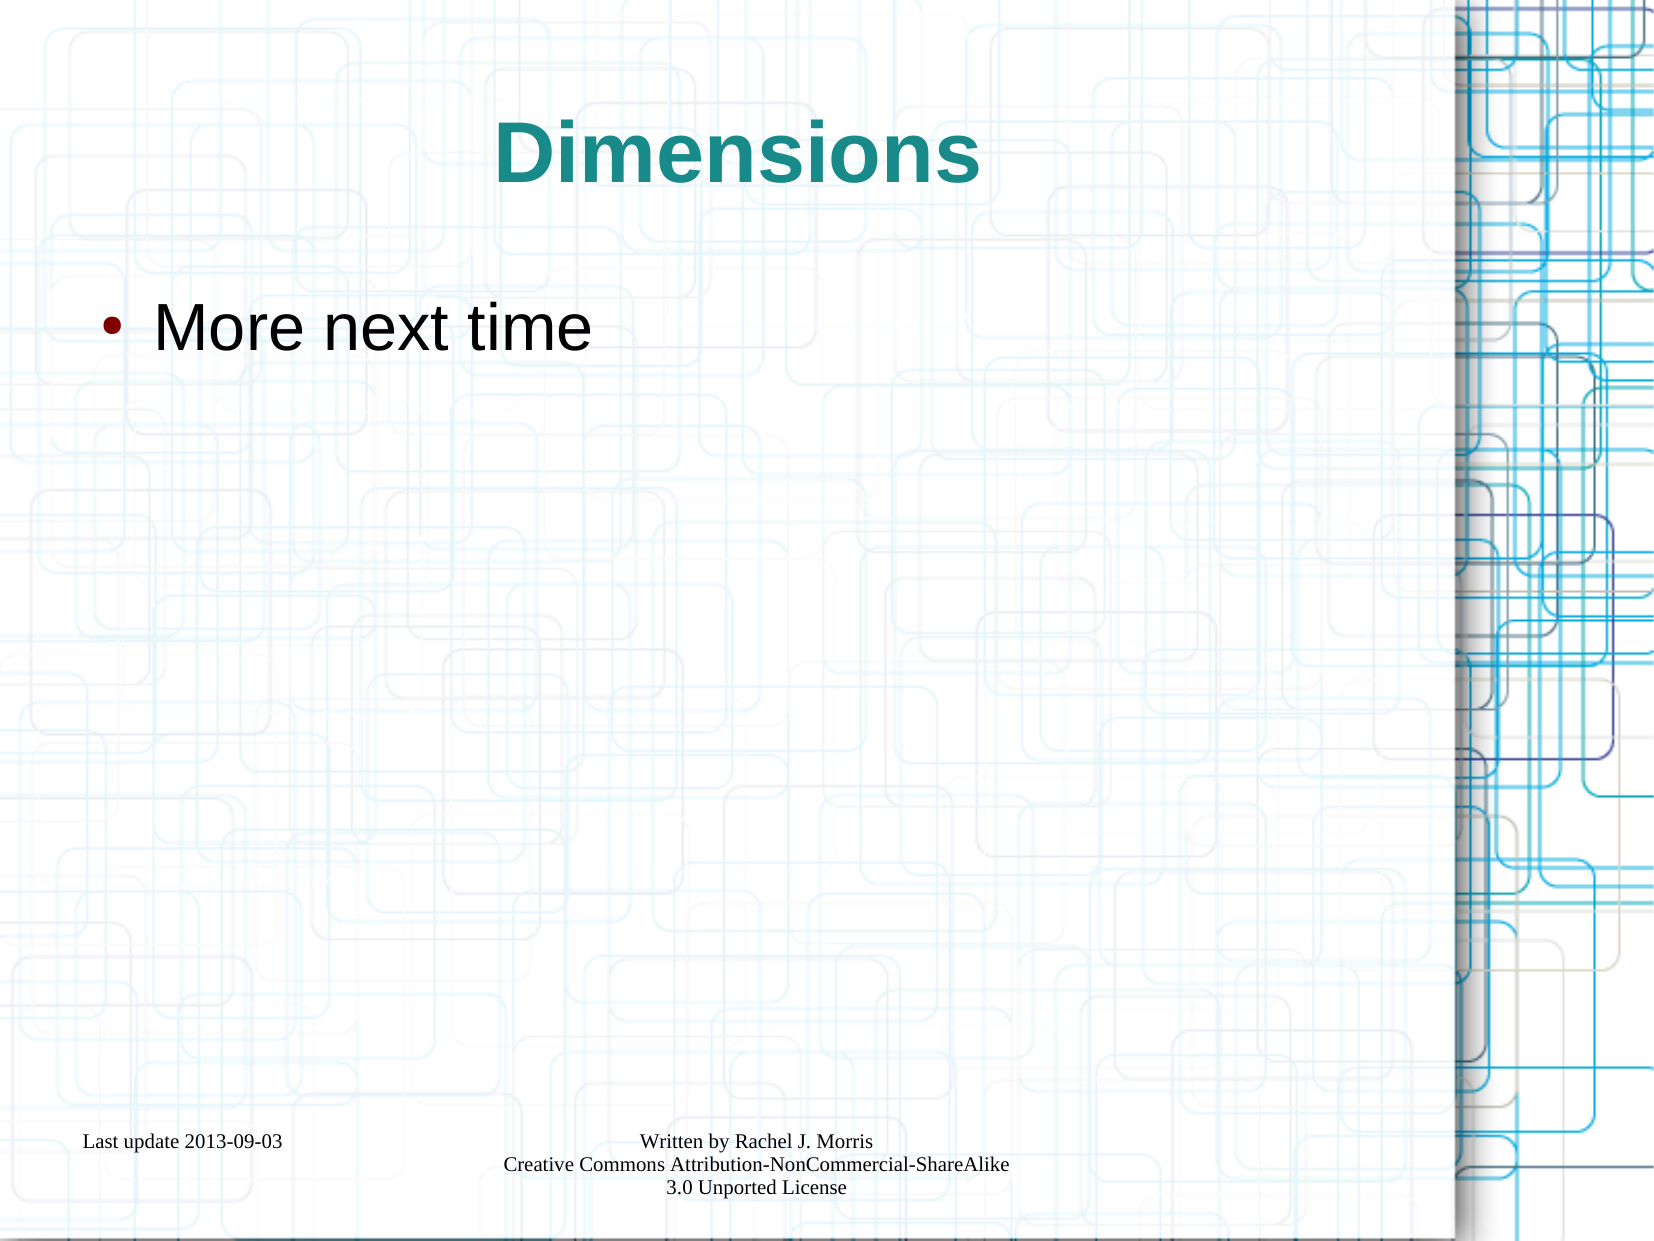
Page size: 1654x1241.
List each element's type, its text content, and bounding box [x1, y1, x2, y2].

list More next time [82, 290, 1418, 1010]
title Dimensions [59, 49, 1418, 257]
picture [0, 0, 1654, 1241]
